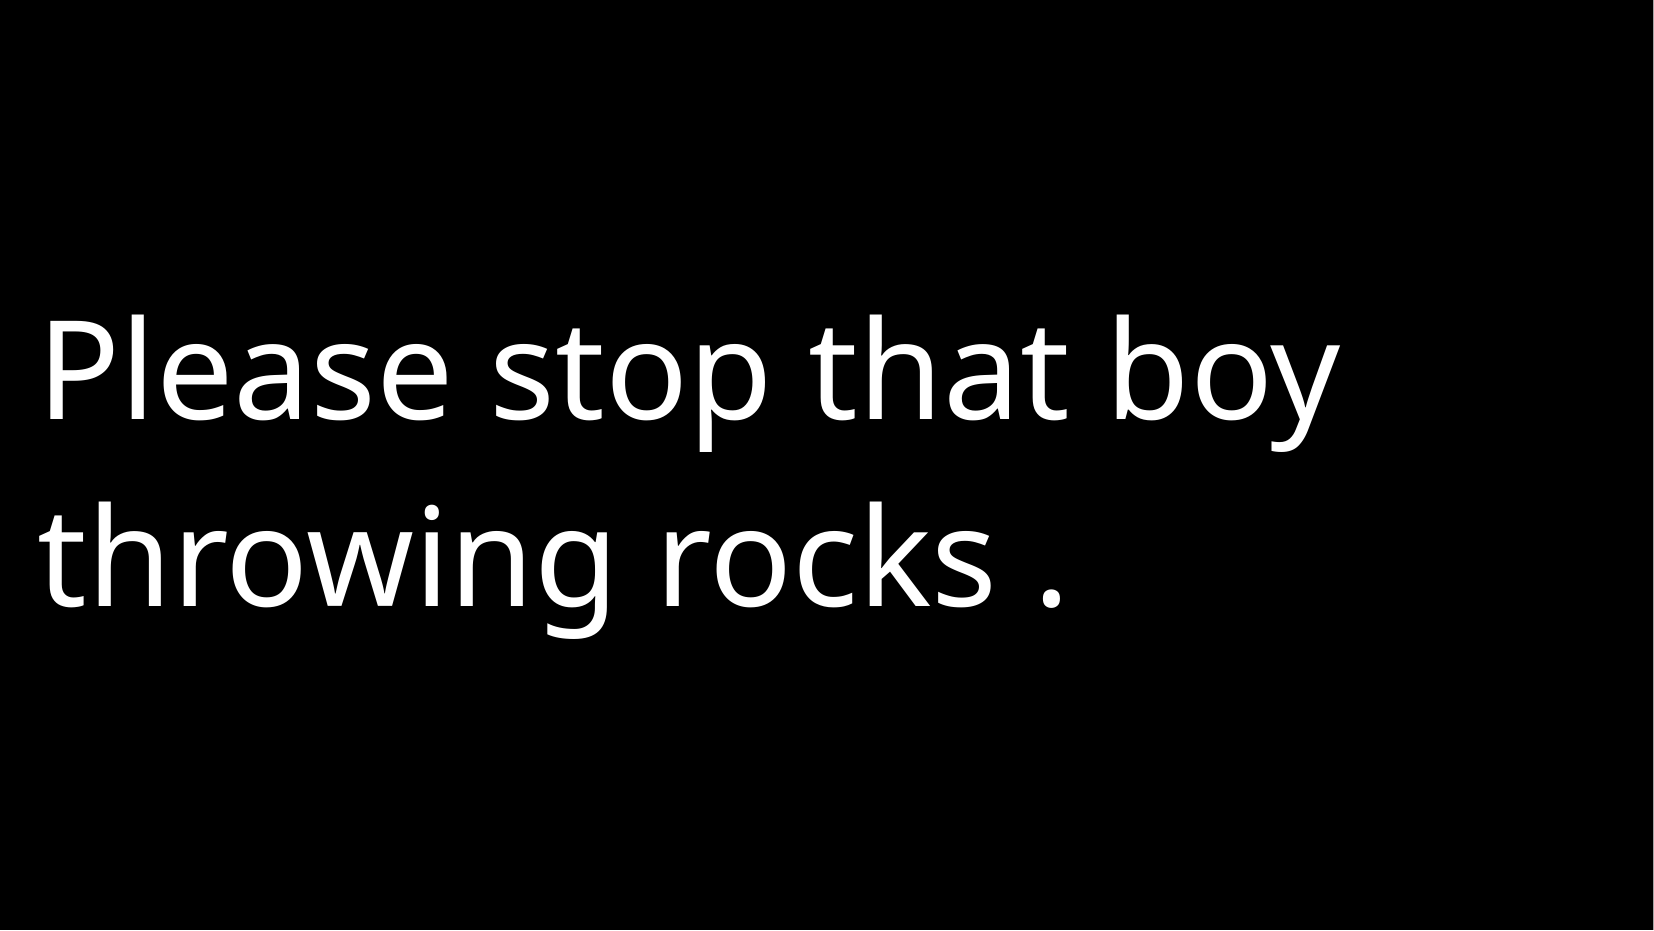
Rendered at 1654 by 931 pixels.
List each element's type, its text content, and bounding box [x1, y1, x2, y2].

title Please stop that boy throwing rocks . [37, 19, 1612, 900]
